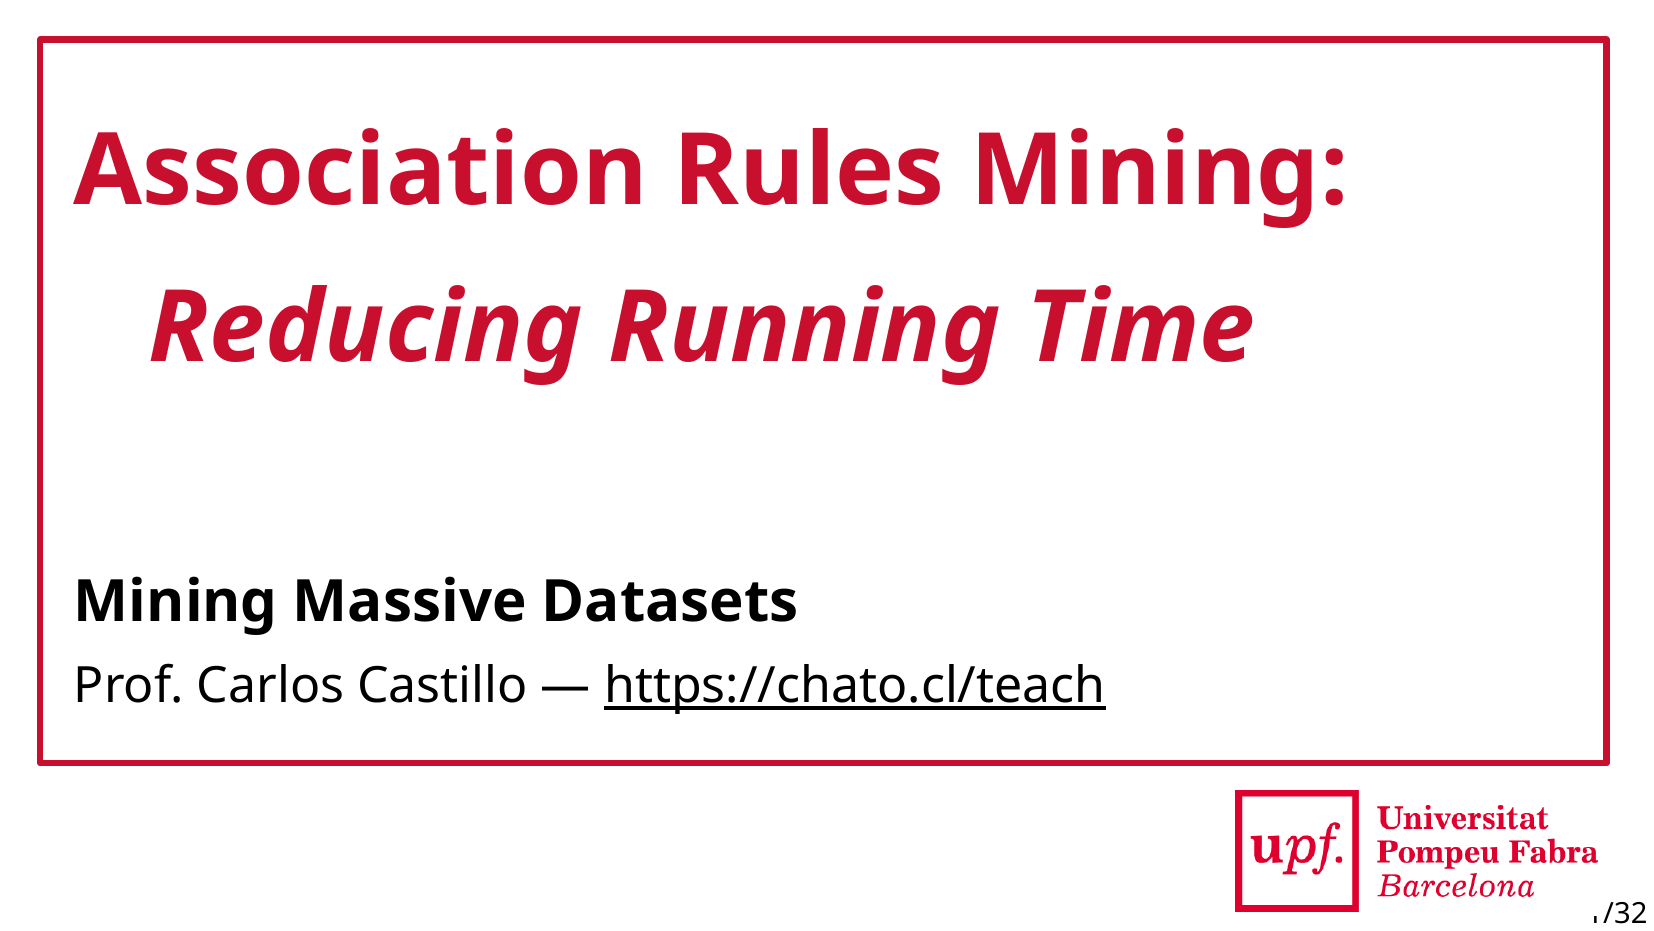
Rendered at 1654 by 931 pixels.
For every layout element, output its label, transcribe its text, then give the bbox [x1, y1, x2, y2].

text_box Association Rules Mining: Reducing Running Time Mining Massive Datasets Prof. Carlos Castillo — https://chato.cl/teach [73, 77, 1562, 746]
chart [770, 589, 889, 649]
picture [1229, 785, 1604, 916]
